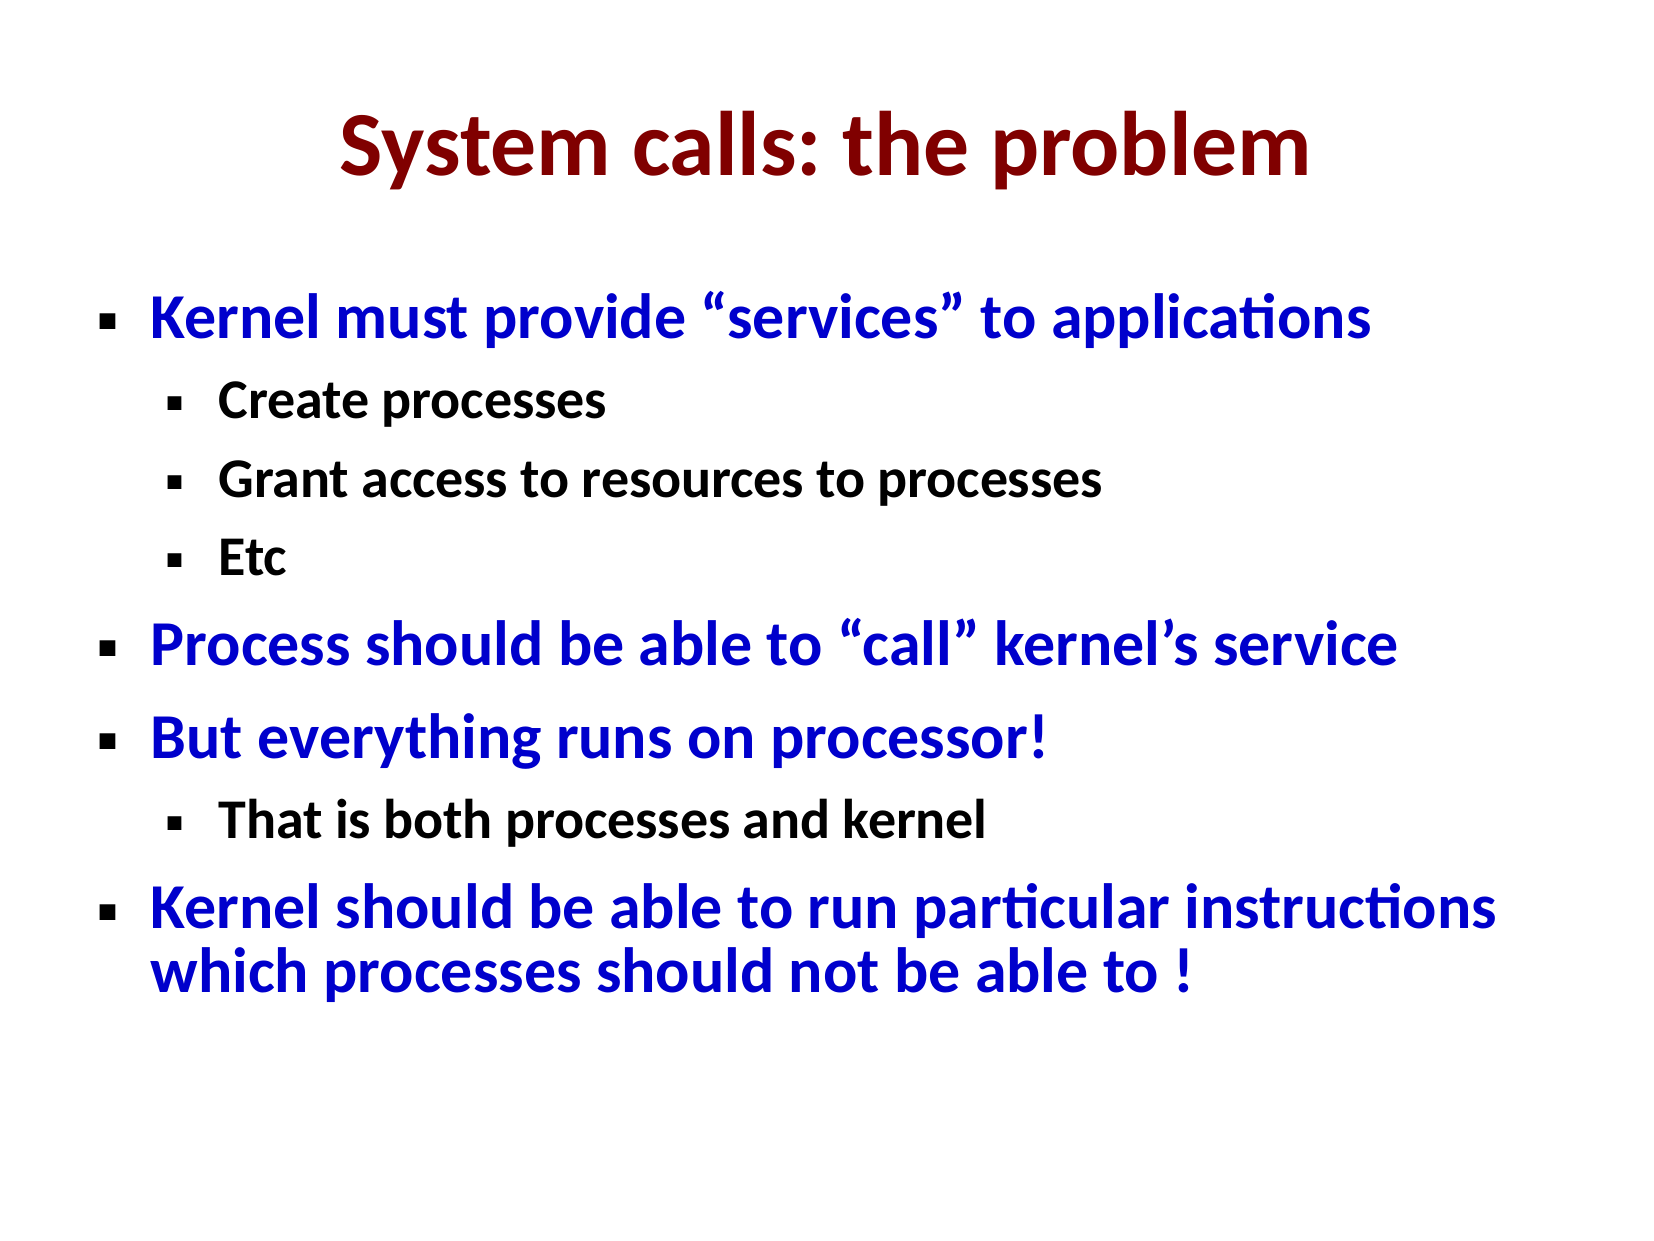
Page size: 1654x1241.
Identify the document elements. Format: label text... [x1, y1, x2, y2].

title System calls: the problem [82, 49, 1571, 257]
list Kernel must provide “services” to applications Create processes Grant access to resources to processes Etc Process should be able to “call” kernel’s service But everything runs on processor! That is both processes and kernel Kernel should be able to run particular instructions which processes should not be able to ! [82, 290, 1571, 1010]
